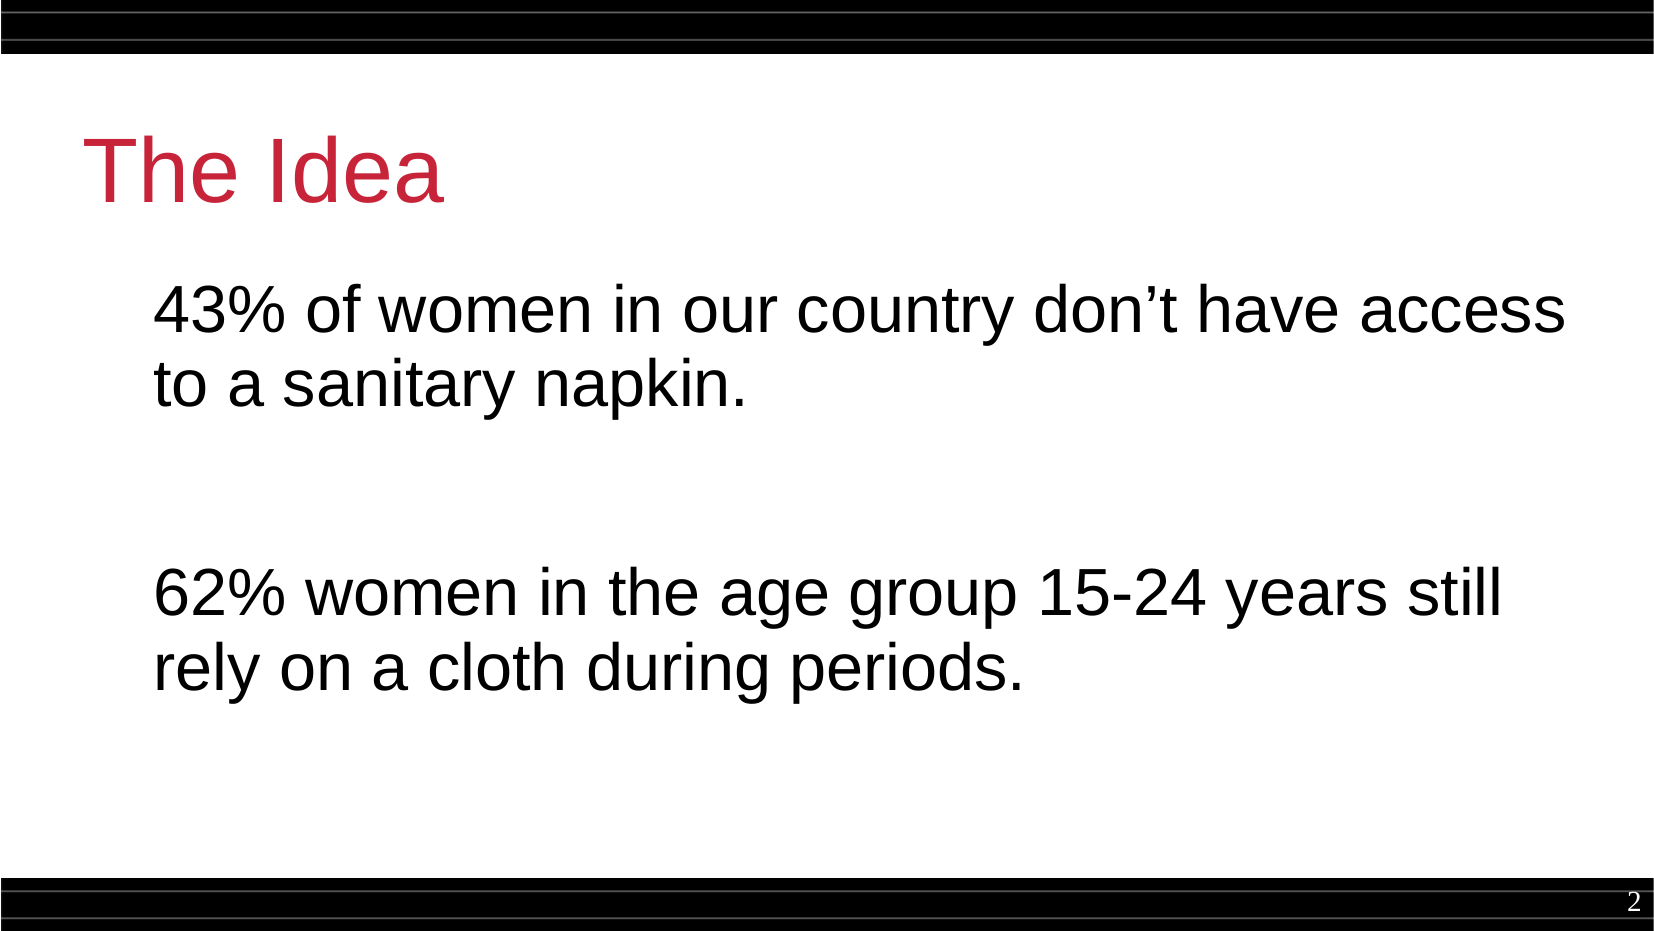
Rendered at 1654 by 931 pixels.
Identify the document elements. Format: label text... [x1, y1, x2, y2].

picture [1, 878, 1654, 931]
picture [1, 0, 1654, 54]
list 43% of women in our country don’t have access to a sanitary napkin. 62% women in the age group 15-24 years still rely on a cloth during periods. [82, 271, 1571, 851]
title The Idea [82, 92, 1571, 249]
